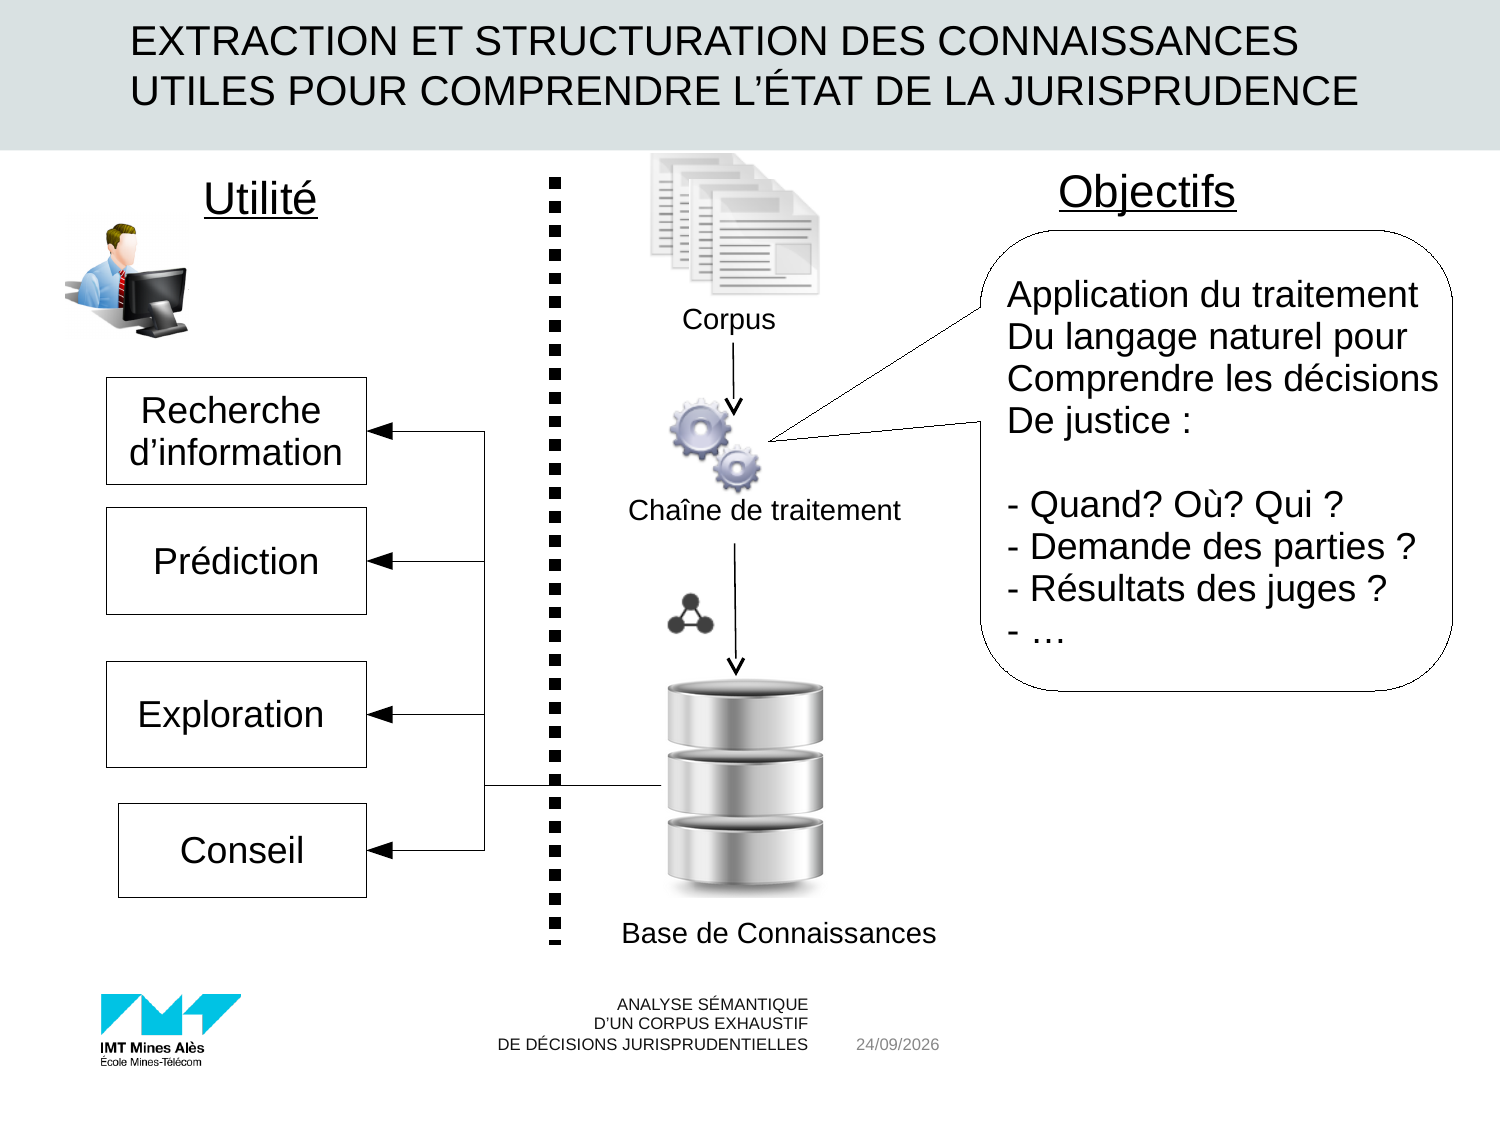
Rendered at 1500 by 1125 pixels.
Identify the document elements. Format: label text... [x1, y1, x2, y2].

slide_number 29/09/2017 [856, 994, 1247, 1054]
picture [661, 673, 828, 898]
text_box Objectifs [1043, 158, 1252, 225]
text_box Recherche d’information [106, 377, 367, 485]
text_box Prédiction [106, 507, 367, 615]
text_box Base de Connaissances [606, 906, 953, 957]
text_box Utilité [188, 165, 334, 232]
title EXTRACTION ET STRUCTURATION DES CONNAISSANCES UTILES POUR COMPRENDRE L’ÉTAT DE LA JURISPRUDENCE [129, 29, 1453, 115]
text_box Corpus [667, 292, 792, 343]
text_box Application du traitement Du langage naturel pour Comprendre les décisions De justice : - Quand? Où? Qui ? - Demande des parties ? - Résultats des juges ? - … [992, 265, 1465, 659]
picture [65, 212, 189, 339]
picture [649, 153, 827, 302]
text_box Analyse sémantique d’un corpus Exhaustif de décisions jurisprudentielles [419, 994, 809, 1054]
text_box Conseil [118, 803, 367, 898]
picture [661, 389, 768, 484]
text_box Chaîne de traitement [613, 484, 917, 534]
text_box Exploration [106, 661, 367, 768]
picture [664, 590, 721, 638]
